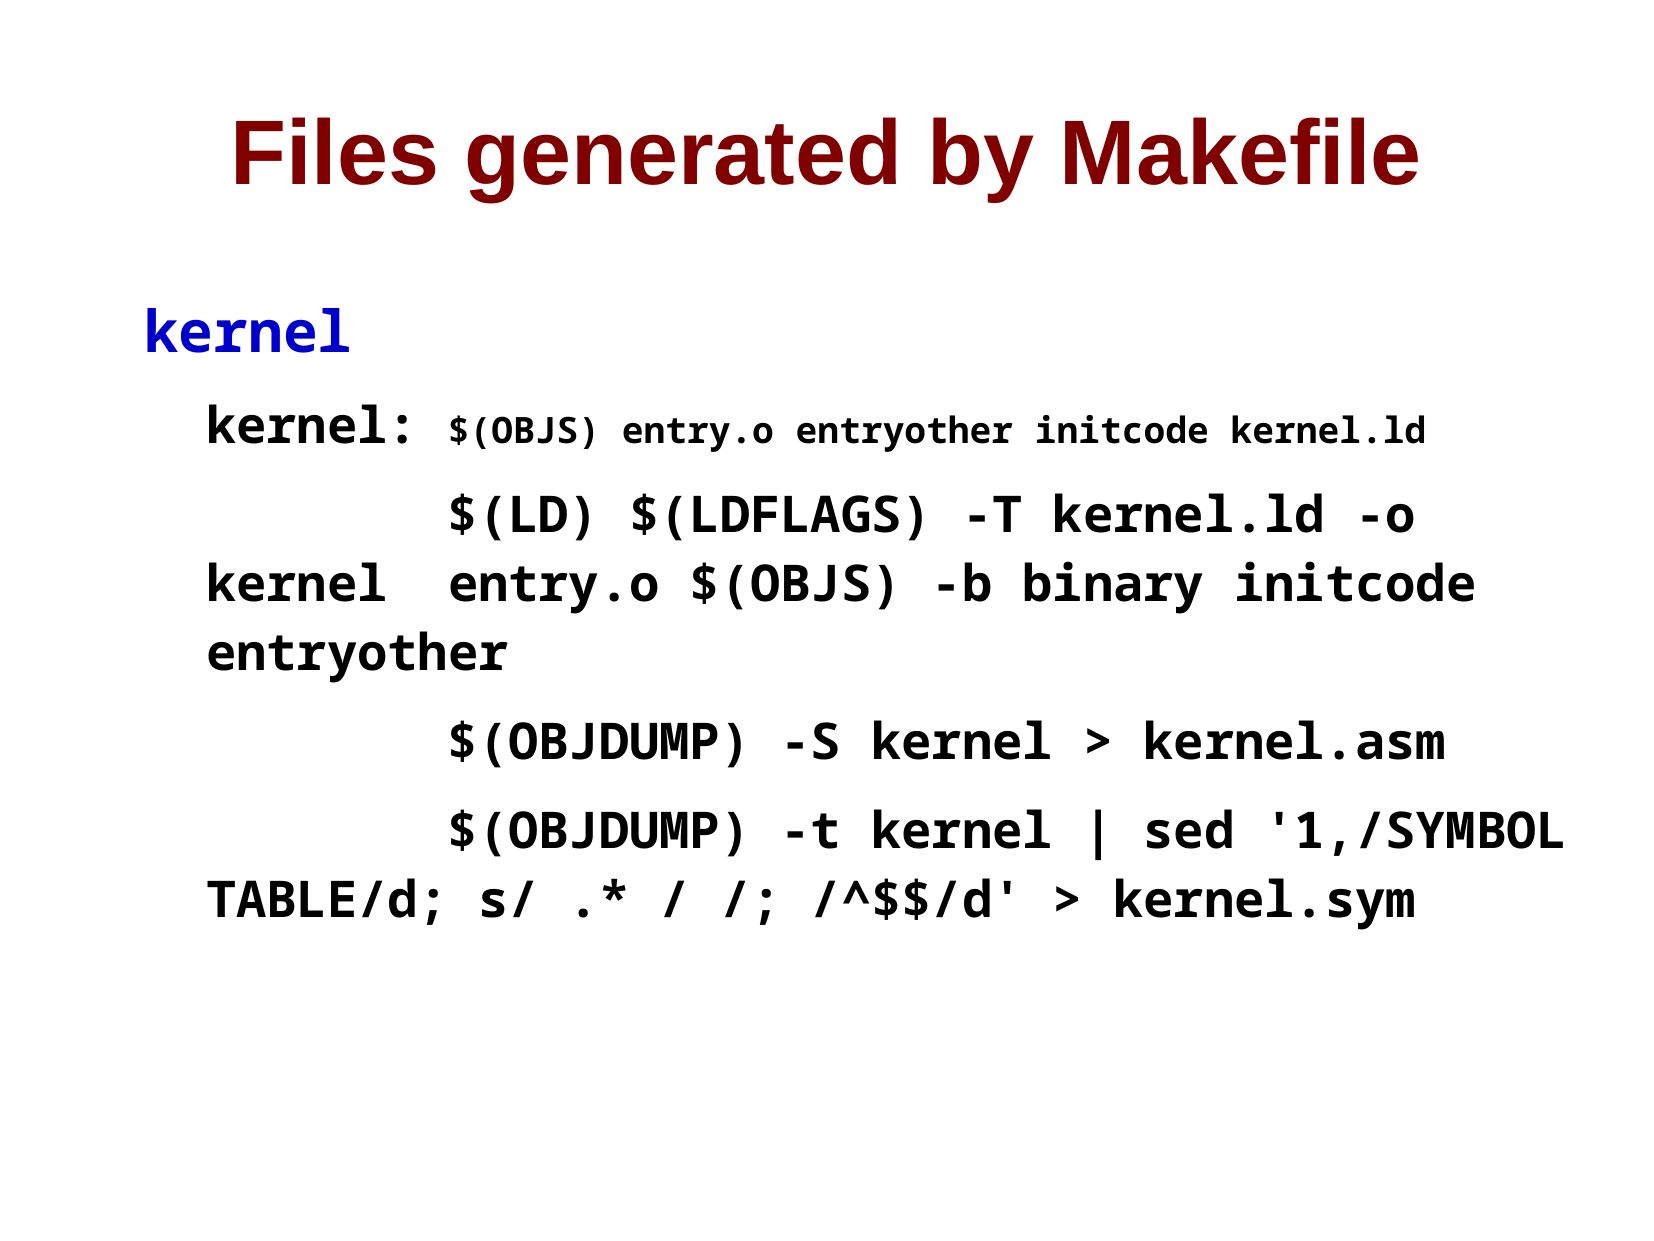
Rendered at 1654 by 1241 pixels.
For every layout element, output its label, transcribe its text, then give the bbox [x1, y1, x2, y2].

list kernel kernel: $(OBJS) entry.o entryother initcode kernel.ld $(LD) $(LDFLAGS) -T kernel.ld -o kernel entry.o $(OBJS) -b binary initcode entryother $(OBJDUMP) -S kernel > kernel.asm $(OBJDUMP) -t kernel | sed '1,/SYMBOL TABLE/d; s/ .* / /; /^$$/d' > kernel.sym [82, 290, 1571, 1010]
title Files generated by Makefile [82, 49, 1571, 257]
